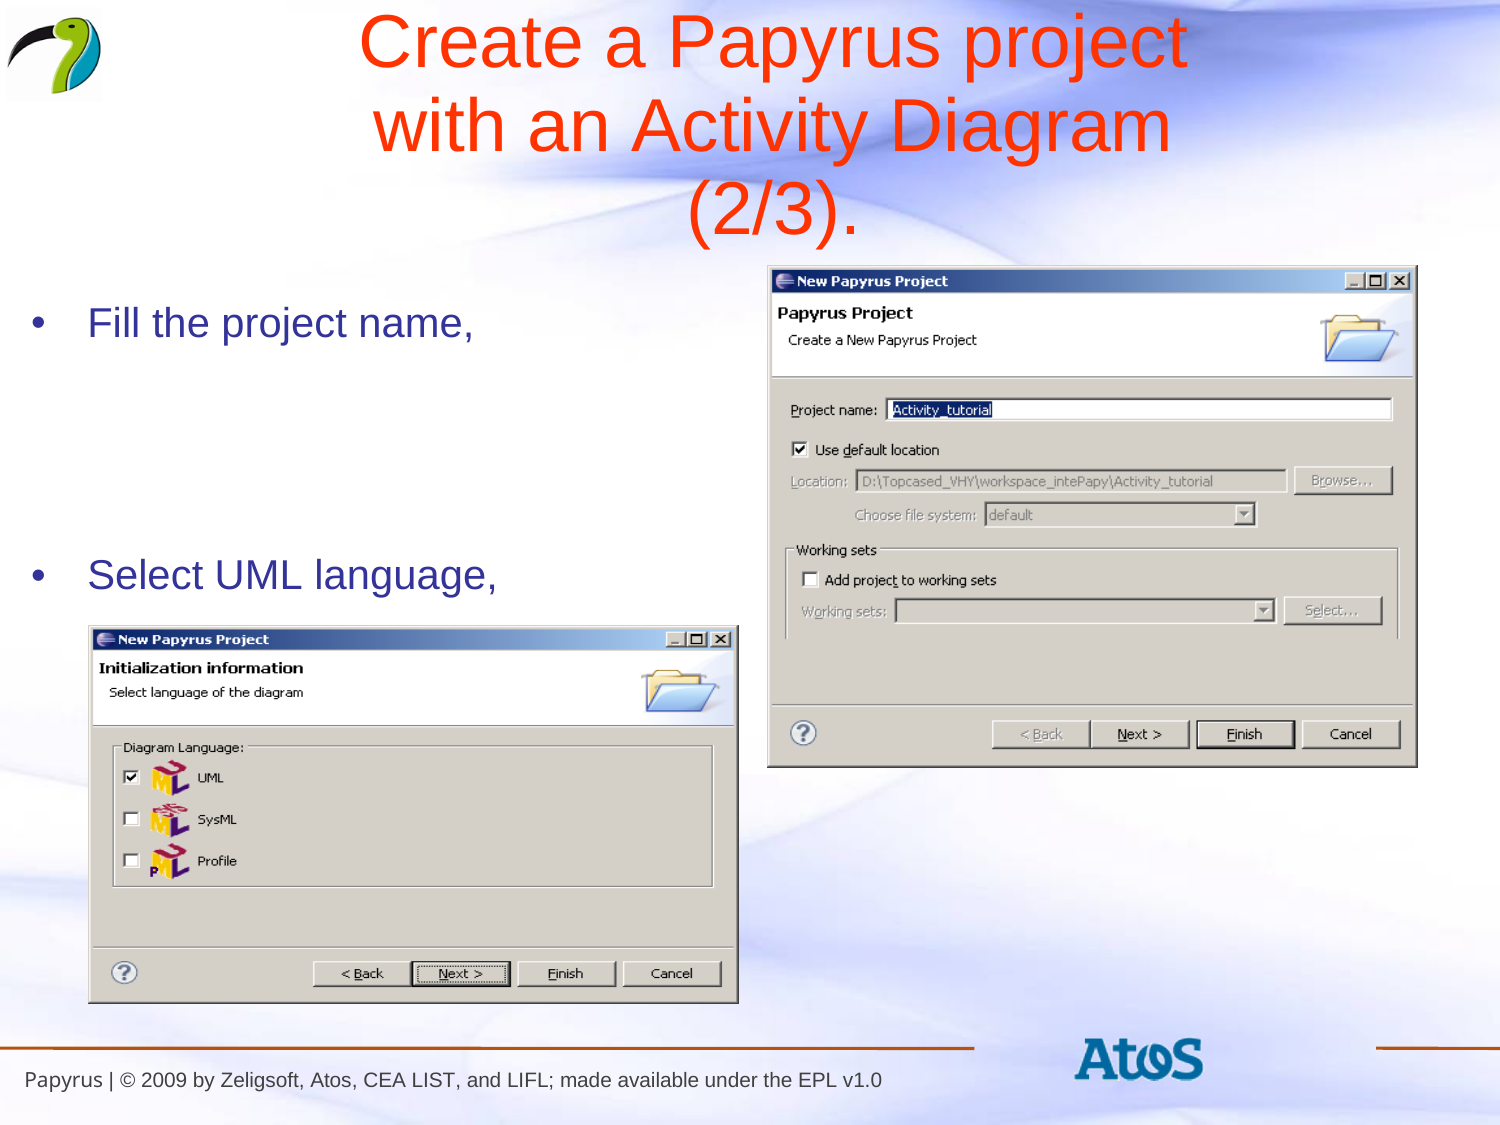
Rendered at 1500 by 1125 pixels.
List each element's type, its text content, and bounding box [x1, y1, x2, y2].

title Create a Papyrus project with an Activity Diagram (2/3). [283, 0, 1264, 236]
picture [0, 0, 1500, 1125]
picture [767, 265, 1418, 768]
list Fill the project name, Select UML language, [31, 236, 1469, 975]
